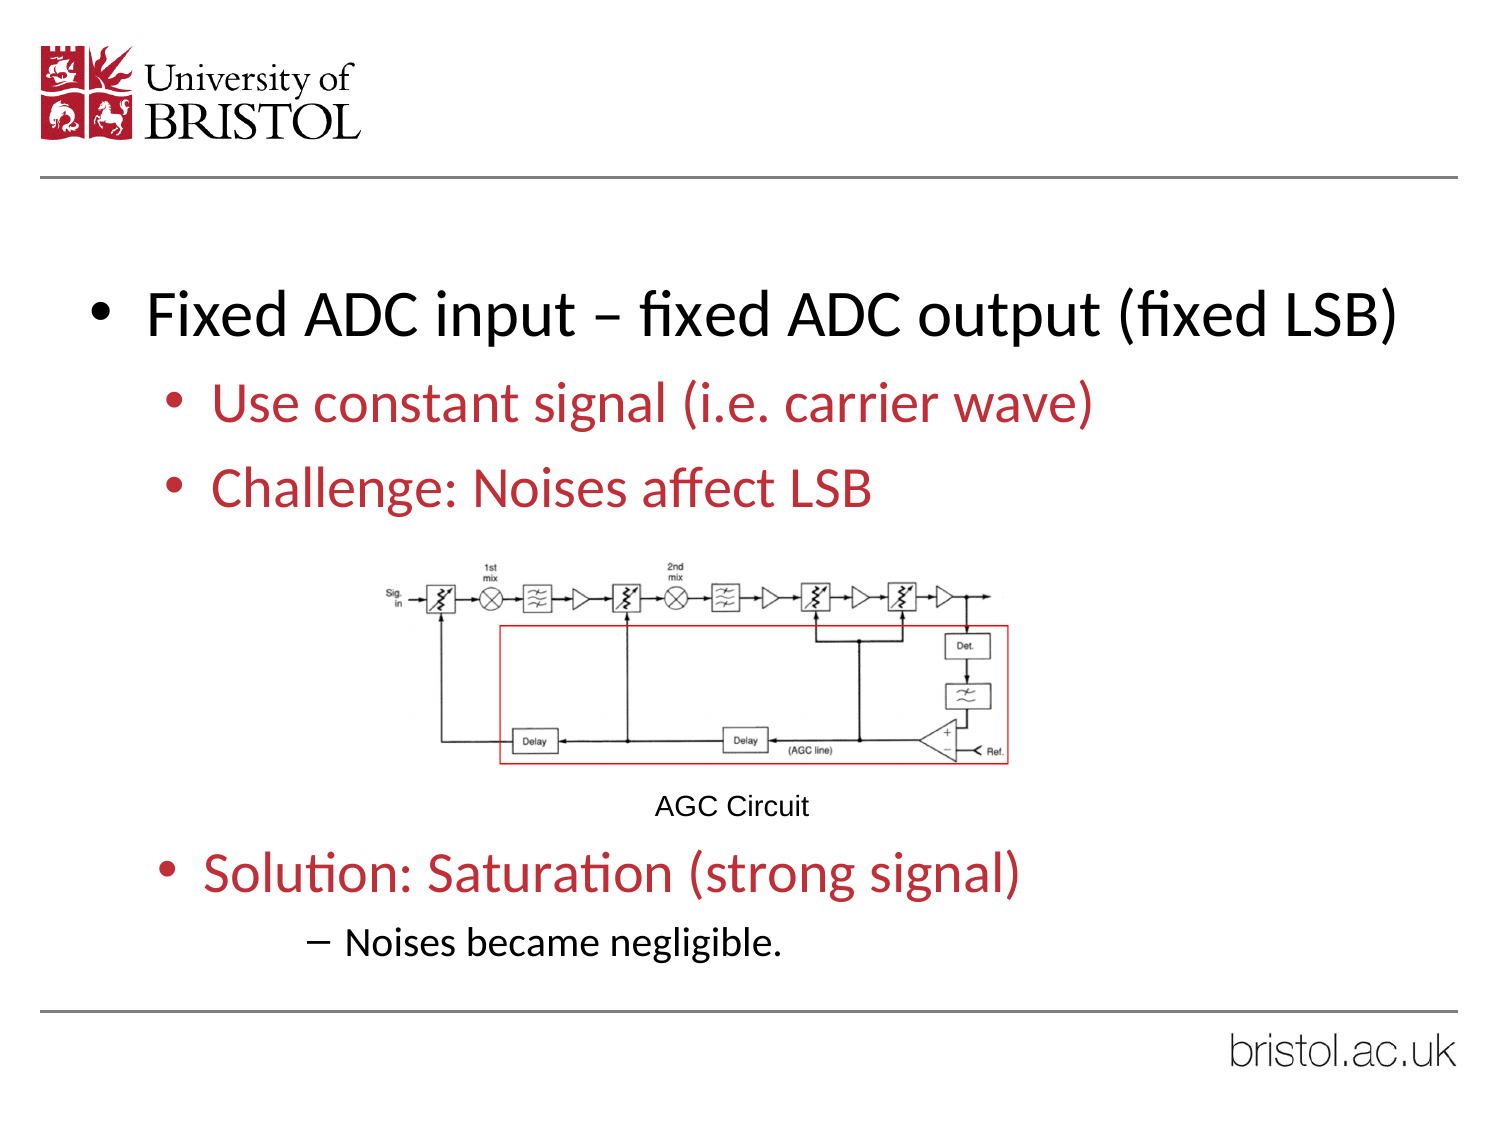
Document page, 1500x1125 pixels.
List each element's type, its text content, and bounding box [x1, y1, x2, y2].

list Fixed ADC input – fixed ADC output (fixed LSB) Use constant signal (i.e. carrier wave) Challenge: Noises affect LSB [75, 262, 1426, 449]
picture [1214, 1023, 1459, 1080]
list [75, 449, 1426, 804]
list Solution: Saturation (strong signal) Noises became negligible. [67, 826, 1418, 981]
text_box AGC Circuit [531, 779, 934, 830]
picture [41, 46, 361, 140]
